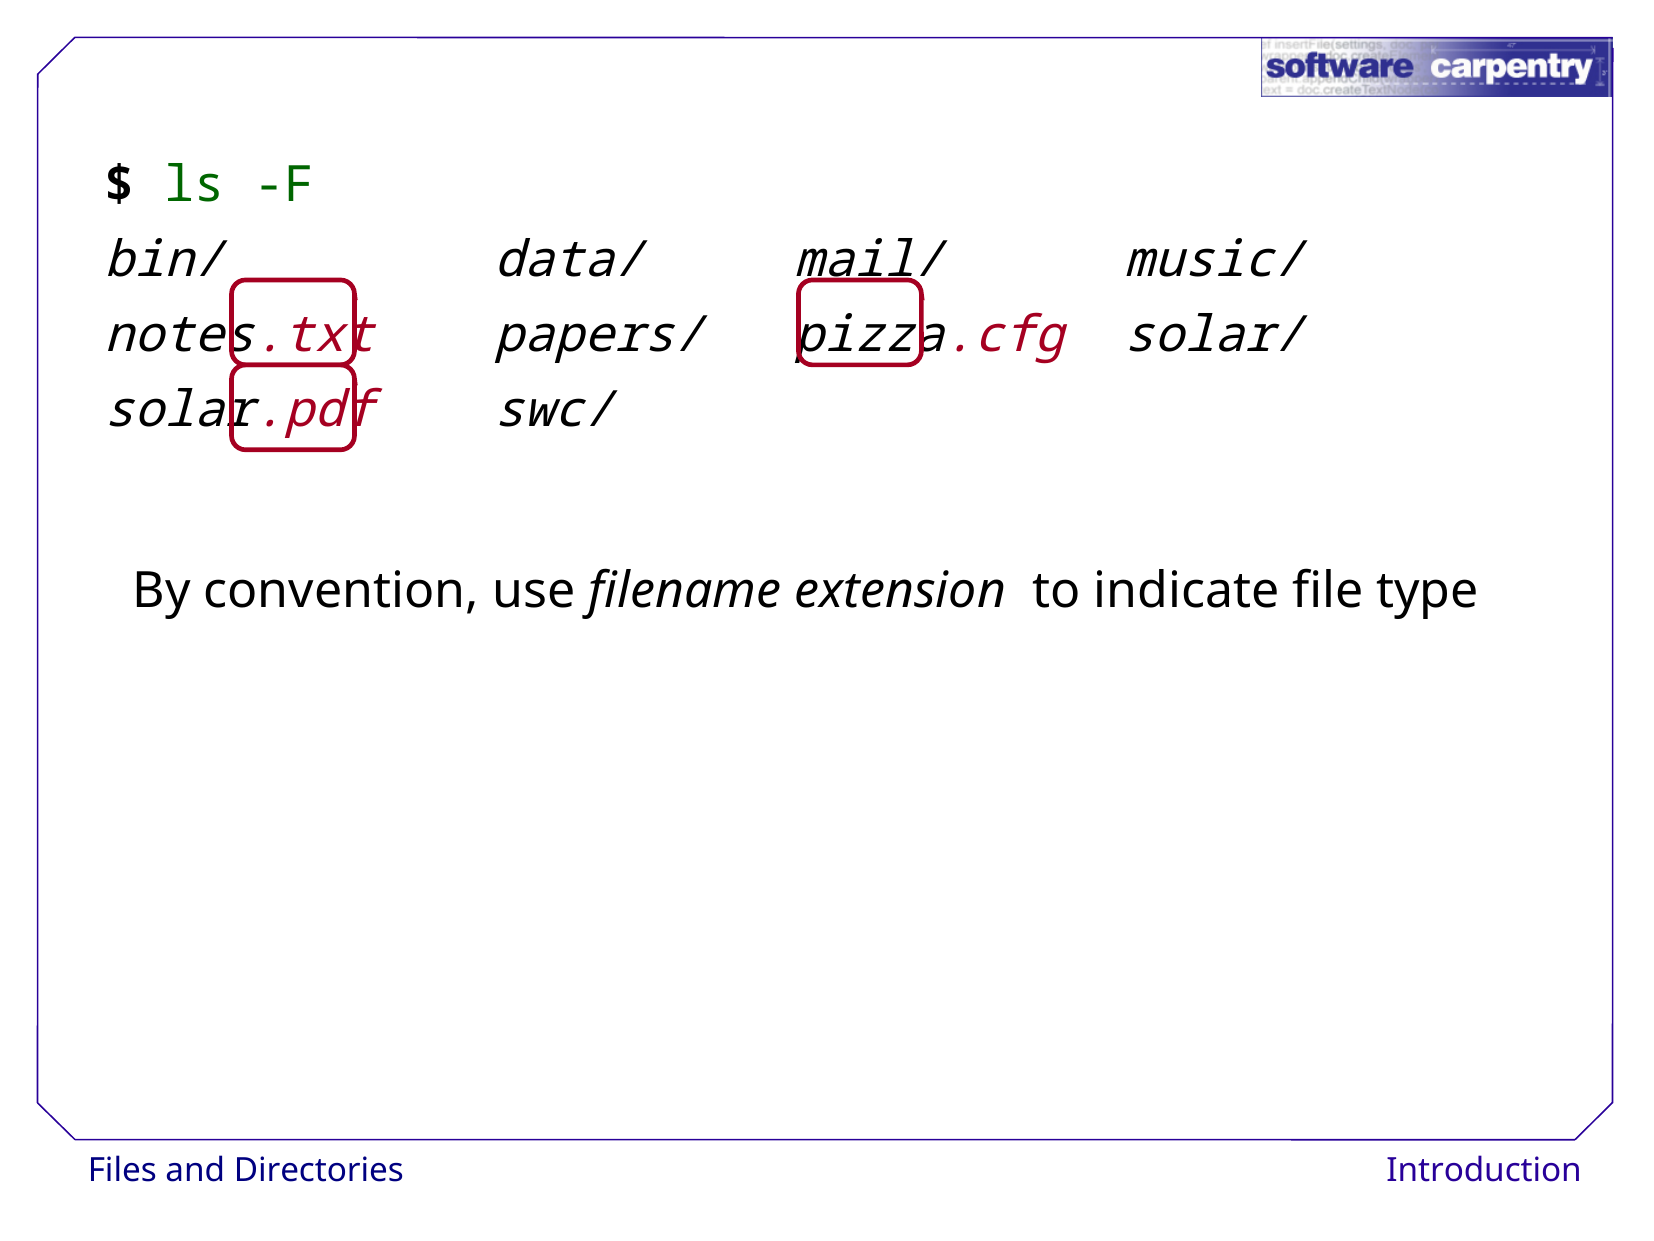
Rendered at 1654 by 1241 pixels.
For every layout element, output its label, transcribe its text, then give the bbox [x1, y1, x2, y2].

text_box By convention, use filename extension to indicate file type [117, 534, 1517, 1084]
text_box $ ls -F bin/ data/ mail/ music/ notes.txt papers/ pizza.cfg solar/ solar.pdf swc/ [89, 128, 1512, 1037]
picture [1261, 39, 1613, 97]
